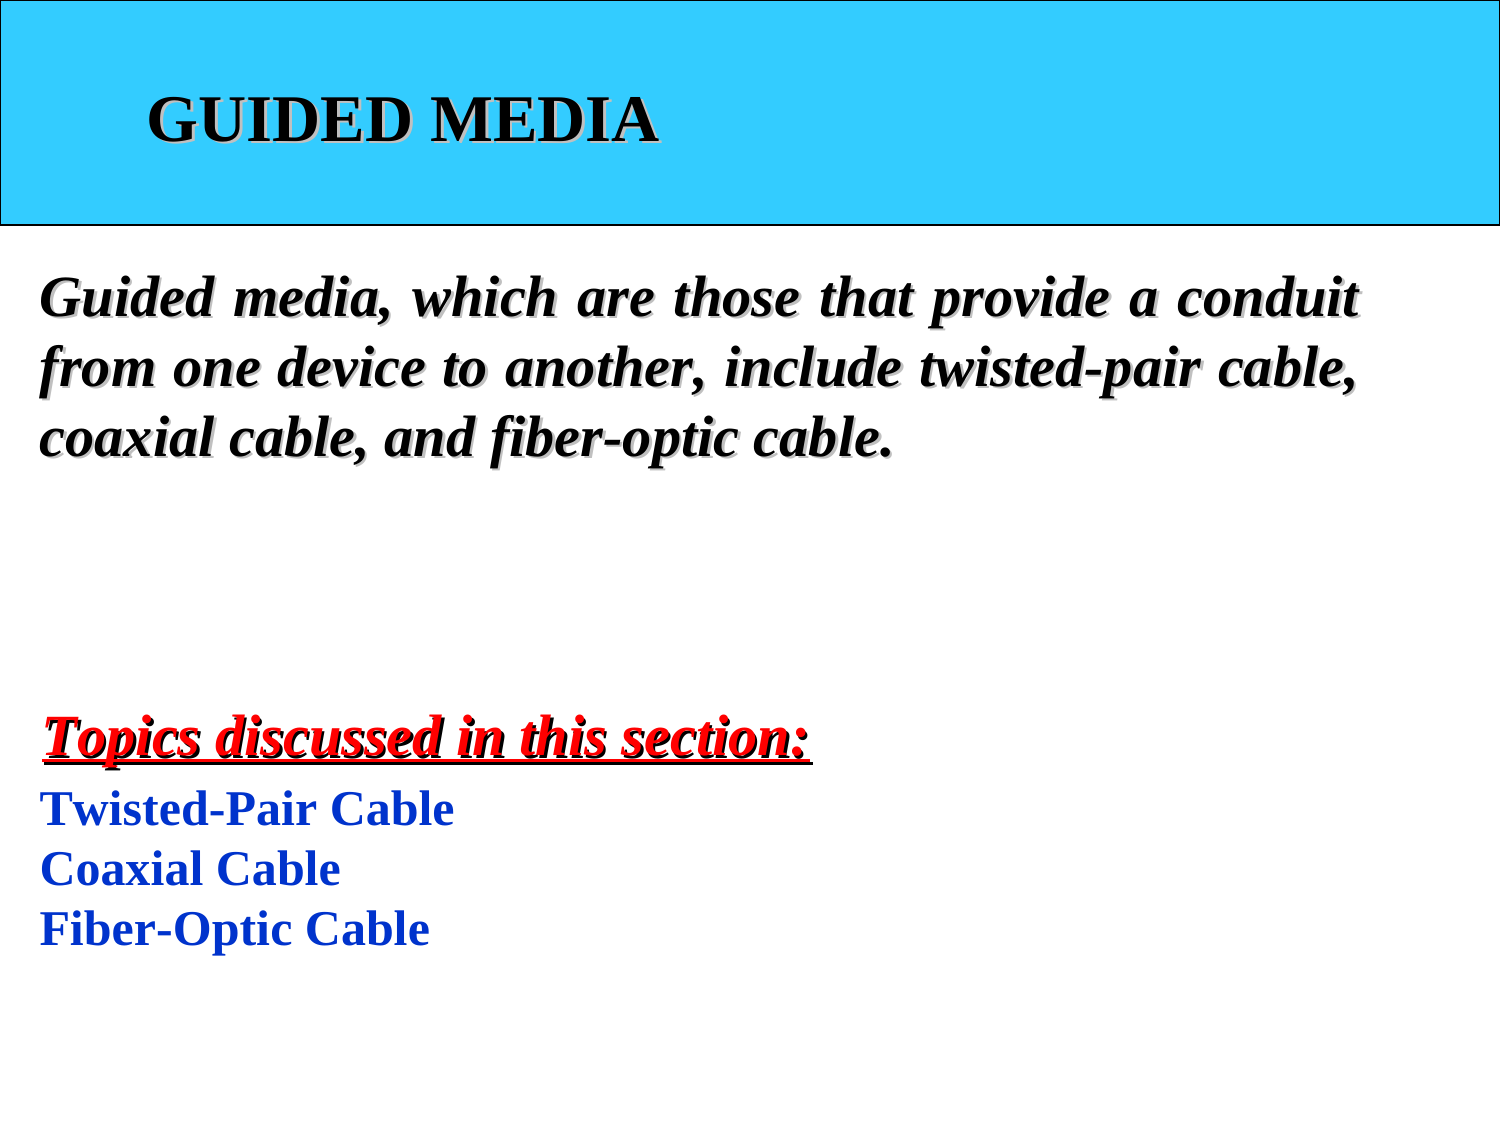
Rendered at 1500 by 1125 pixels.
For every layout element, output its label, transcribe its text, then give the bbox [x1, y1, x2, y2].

text_box Guided media, which are those that provide a conduit from one device to another, include twisted-pair cable, coaxial cable, and fiber-optic cable. [24, 249, 1375, 476]
text_box Twisted-Pair Cable Coaxial Cable Fiber-Optic Cable [24, 767, 1125, 964]
text_box GUIDED MEDIA [81, 66, 676, 163]
text_box [0, 0, 1500, 225]
text_box Topics discussed in this section: [26, 689, 825, 776]
